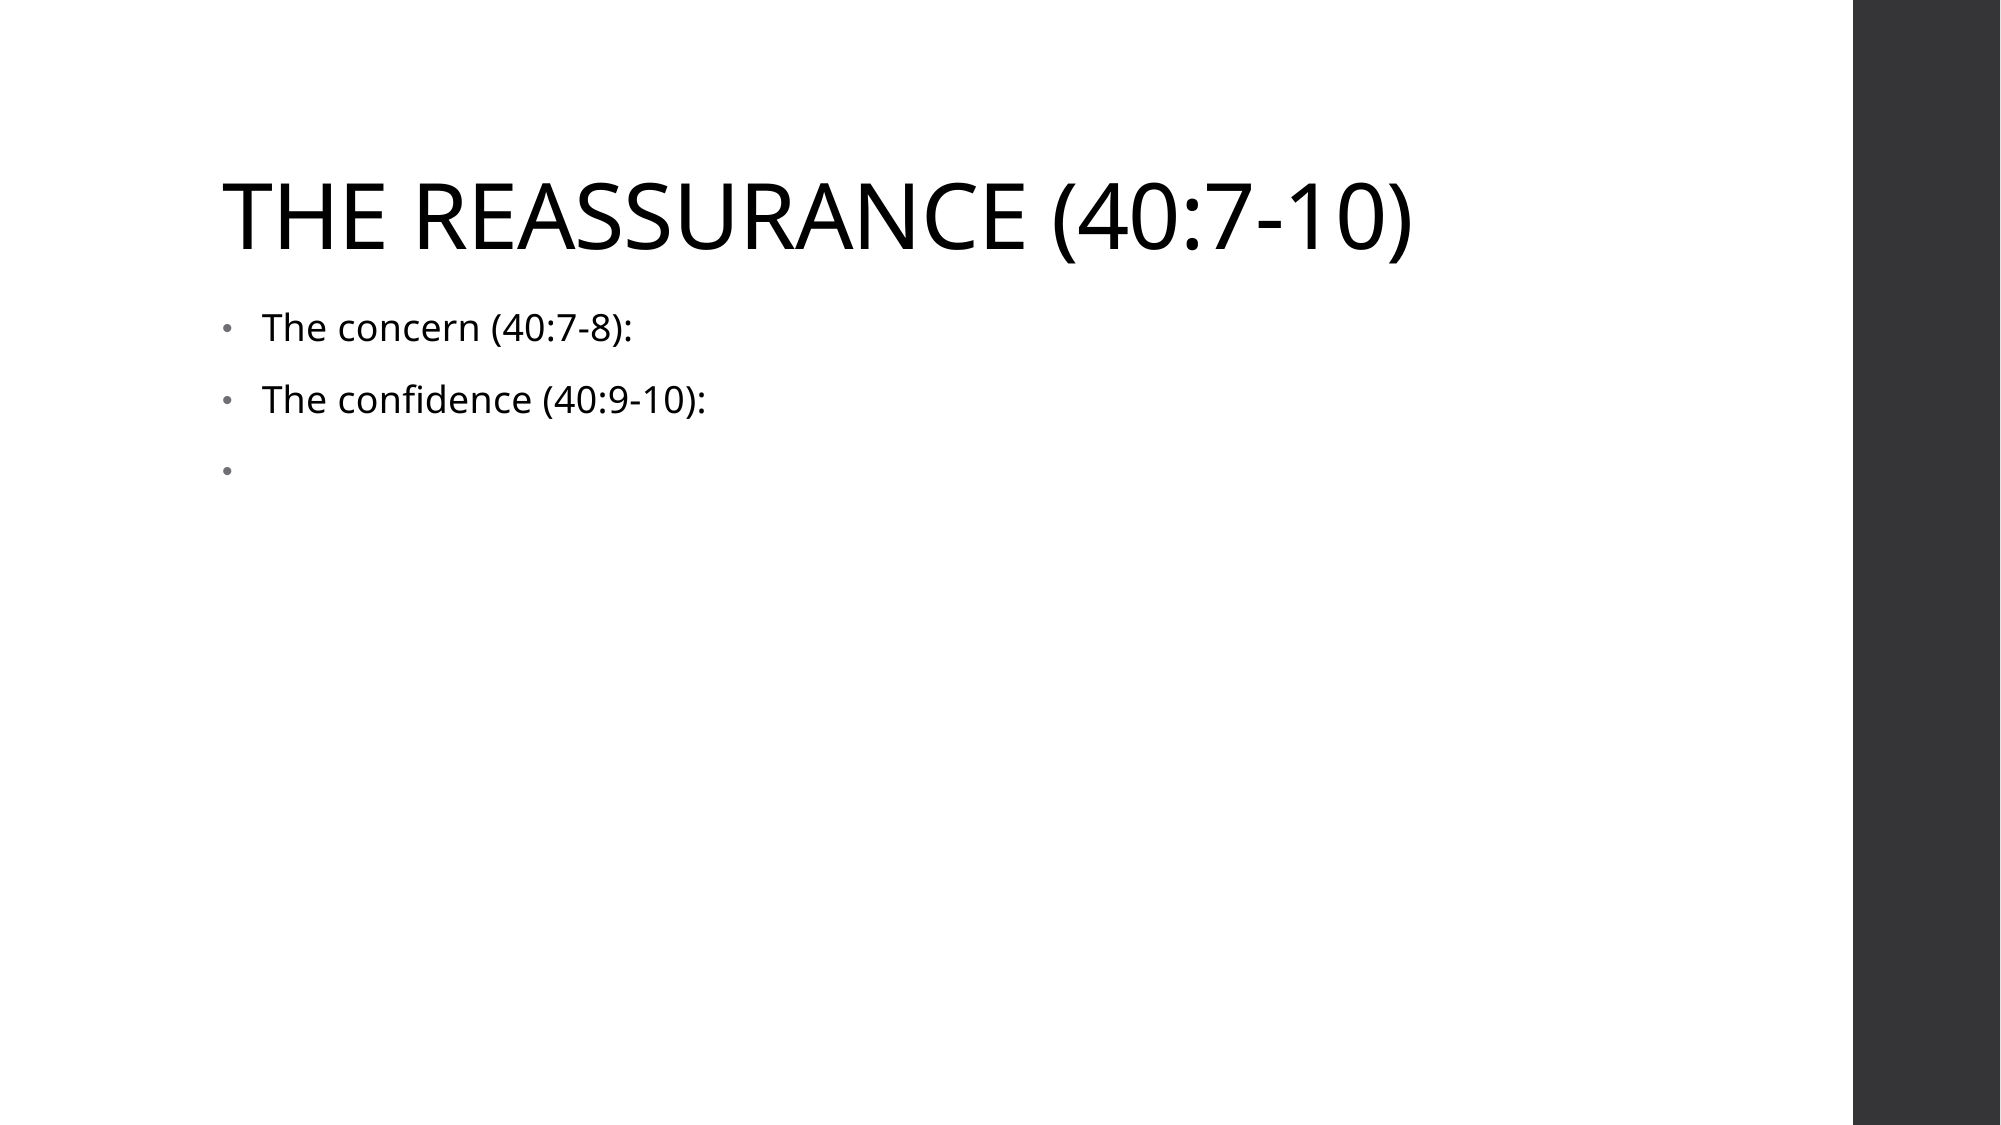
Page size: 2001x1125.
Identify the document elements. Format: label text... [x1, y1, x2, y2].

title THE REASSURANCE (40:7-10) [206, 60, 1797, 278]
list The concern (40:7-8): The confidence (40:9-10): [206, 299, 1617, 1014]
